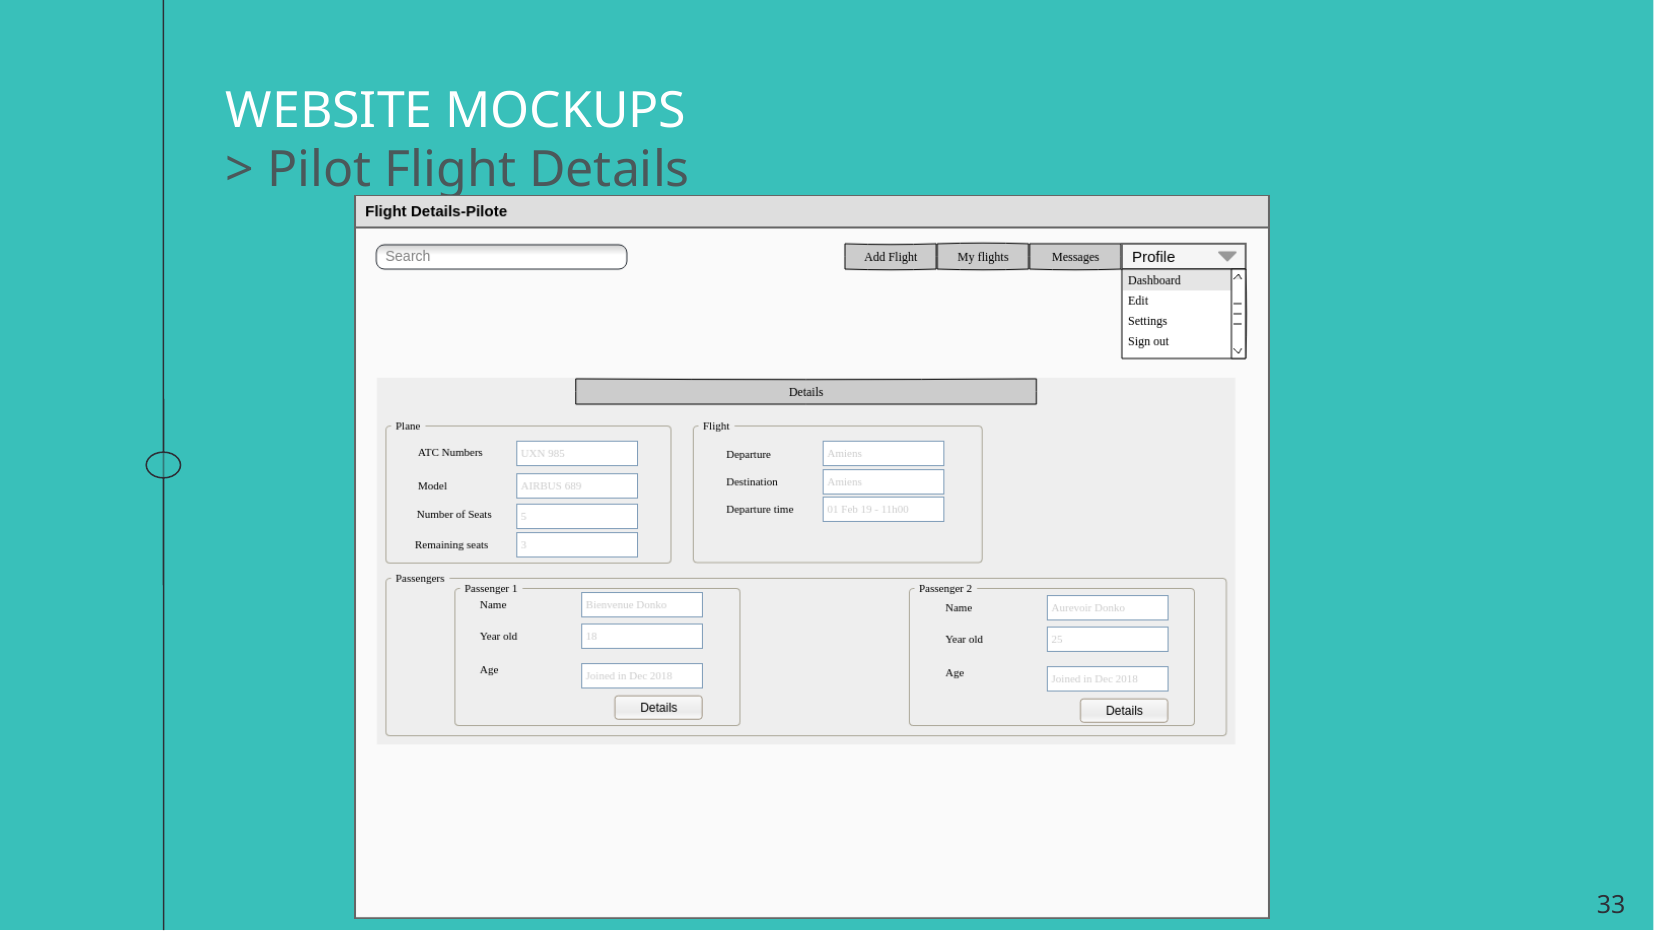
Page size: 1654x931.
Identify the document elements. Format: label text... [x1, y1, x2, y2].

picture [354, 195, 1270, 919]
title WEBSITE MOCKUPS [210, 90, 1451, 153]
title > Pilot Flight Details [210, 153, 1451, 212]
slide_number <numéro> [1541, 873, 1641, 931]
